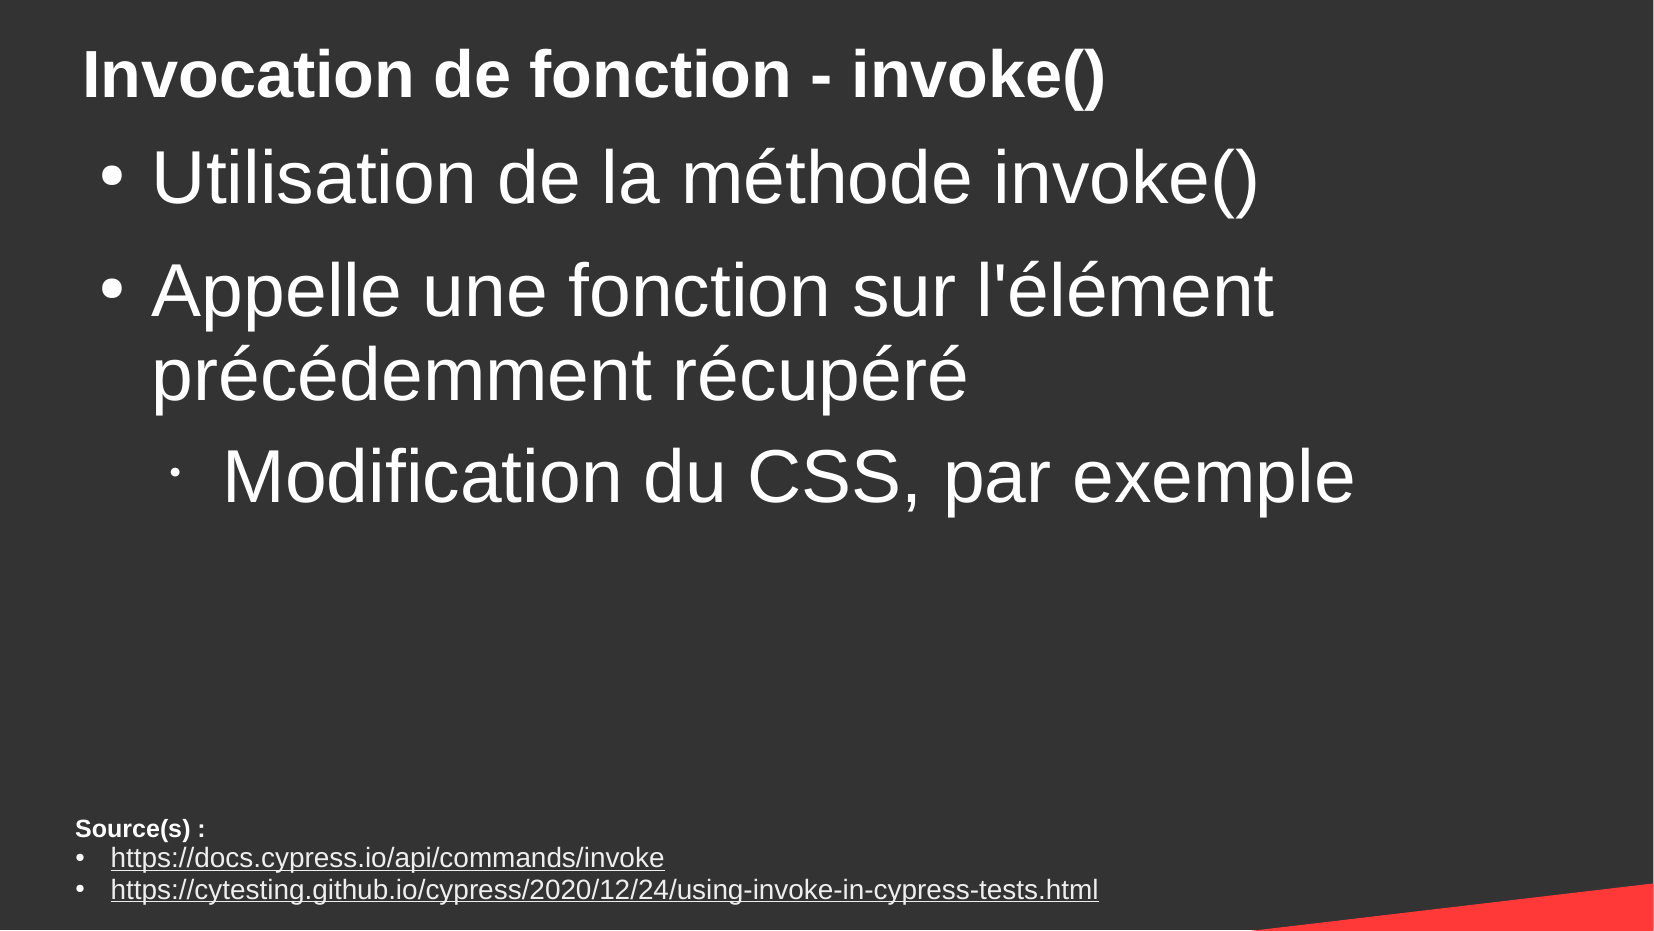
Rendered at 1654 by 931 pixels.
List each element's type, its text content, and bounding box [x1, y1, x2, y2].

text_box [1249, 883, 1654, 931]
title Invocation de fonction - invoke() [82, 37, 1571, 112]
text_box Source(s) : https://docs.cypress.io/api/commands/invoke https://cytesting.github.io/cypress/2020/12/24/using-invoke-in-cypress-tests.html [60, 744, 1546, 913]
list Utilisation de la méthode invoke() Appelle une fonction sur l'élément précédemment récupéré Modification du CSS, par exemple [80, 135, 1619, 721]
